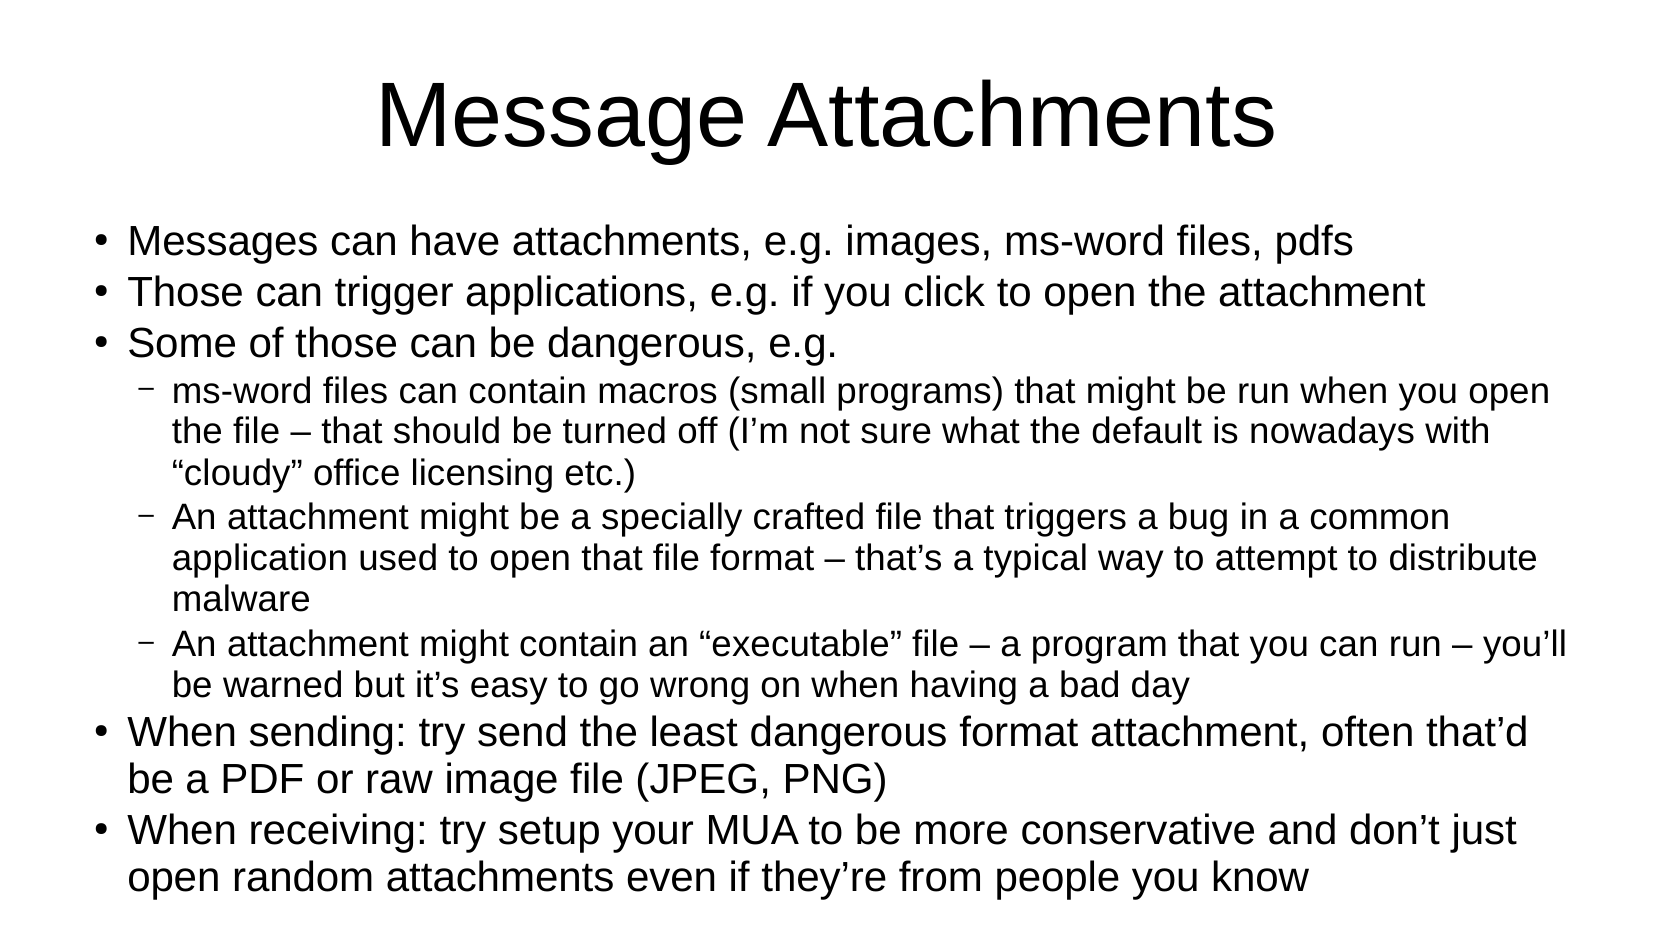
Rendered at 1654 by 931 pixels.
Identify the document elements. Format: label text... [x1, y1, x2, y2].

list Messages can have attachments, e.g. images, ms-word files, pdfs Those can trigger applications, e.g. if you click to open the attachment Some of those can be dangerous, e.g. ms-word files can contain macros (small programs) that might be run when you open the file – that should be turned off (I’m not sure what the default is nowadays with “cloudy” office licensing etc.) An attachment might be a specially crafted file that triggers a bug in a common application used to open that file format – that’s a typical way to attempt to distribute malware An attachment might contain an “executable” file – a program that you can run – you’ll be warned but it’s easy to go wrong on when having a bad day When sending: try send the least dangerous format attachment, often that’d be a PDF or raw image file (JPEG, PNG) When receiving: try setup your MUA to be more conservative and don’t just open random attachments even if they’re from people you know [82, 217, 1571, 910]
title Message Attachments [82, 37, 1571, 193]
